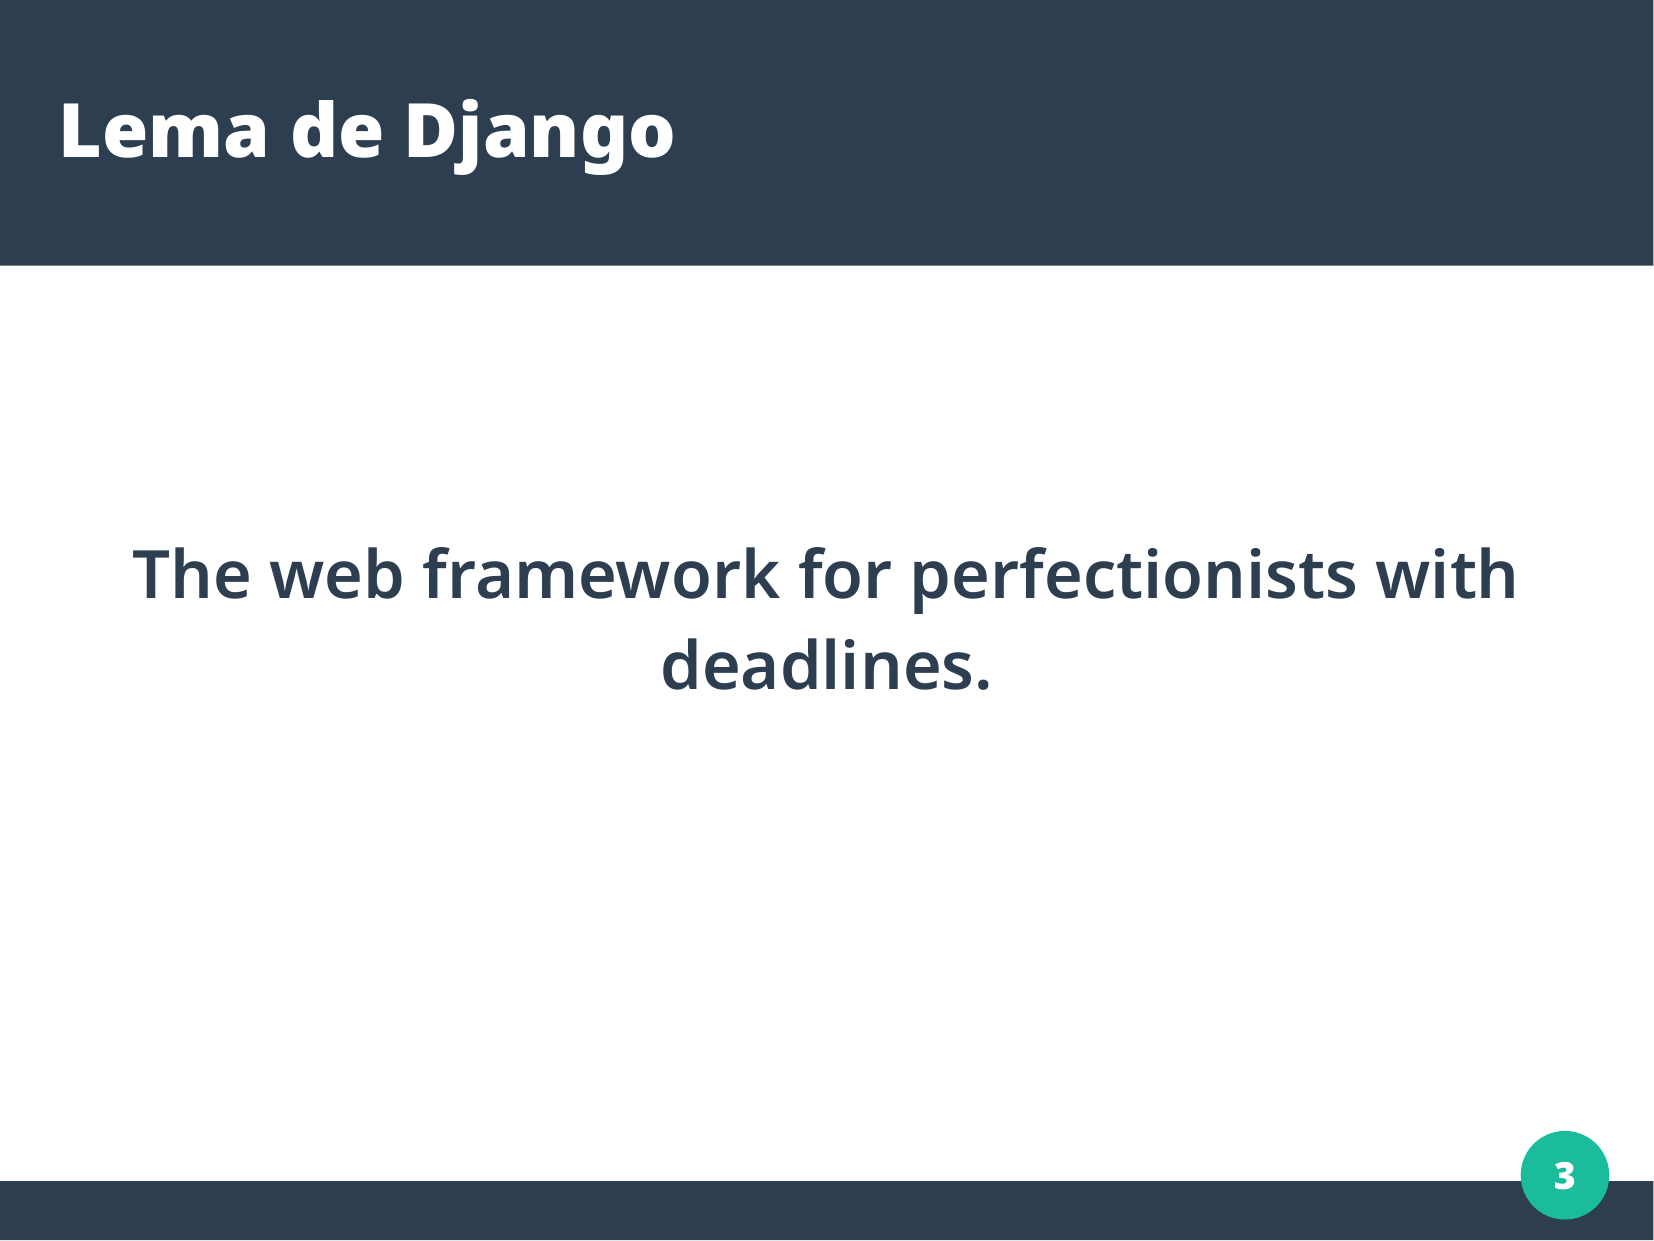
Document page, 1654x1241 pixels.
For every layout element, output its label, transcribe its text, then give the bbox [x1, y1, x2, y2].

list The web framework for perfectionists with deadlines. [59, 324, 1595, 1152]
title Lema de Django [59, 49, 1595, 207]
